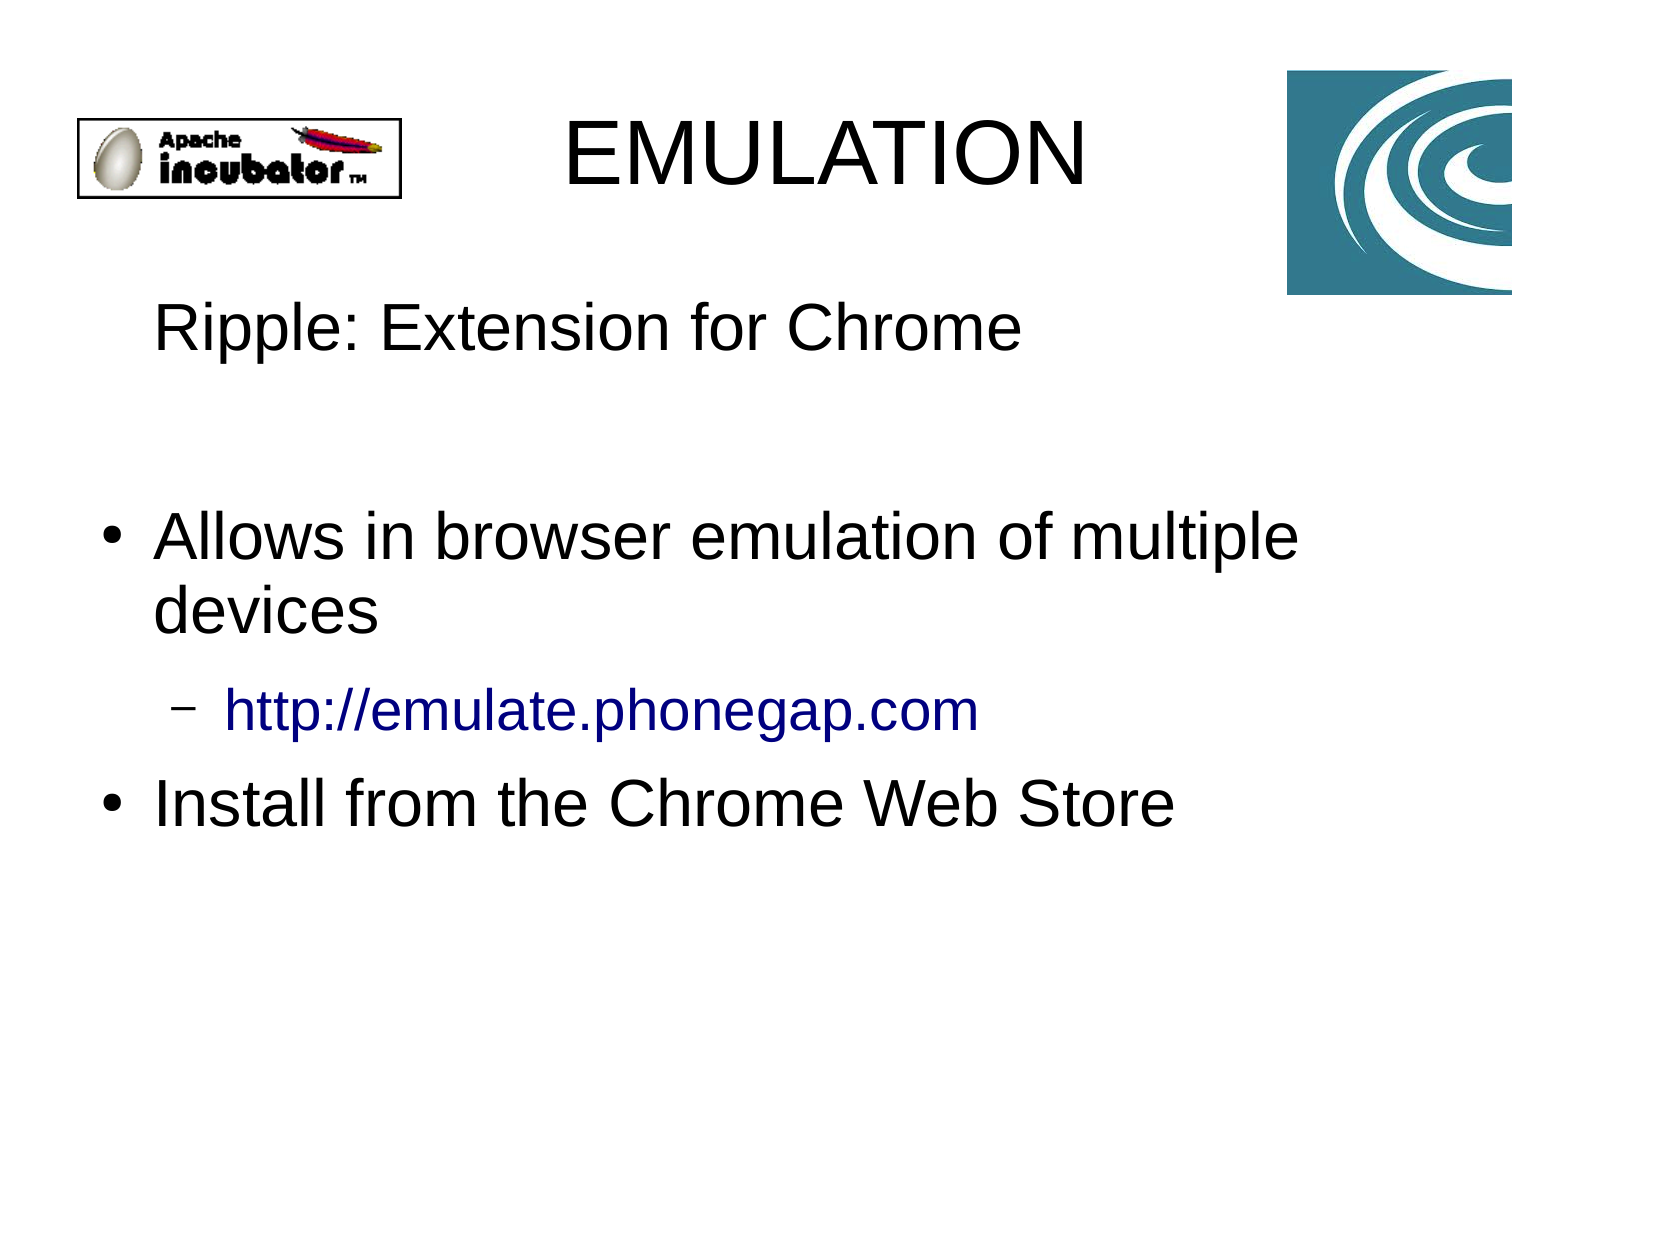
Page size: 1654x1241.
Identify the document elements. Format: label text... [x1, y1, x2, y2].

picture [77, 118, 402, 199]
title EMULATION [82, 49, 1571, 257]
picture [1287, 70, 1512, 295]
list Ripple: Extension for Chrome Allows in browser emulation of multiple devices http://emulate.phonegap.com Install from the Chrome Web Store [82, 290, 1538, 1010]
